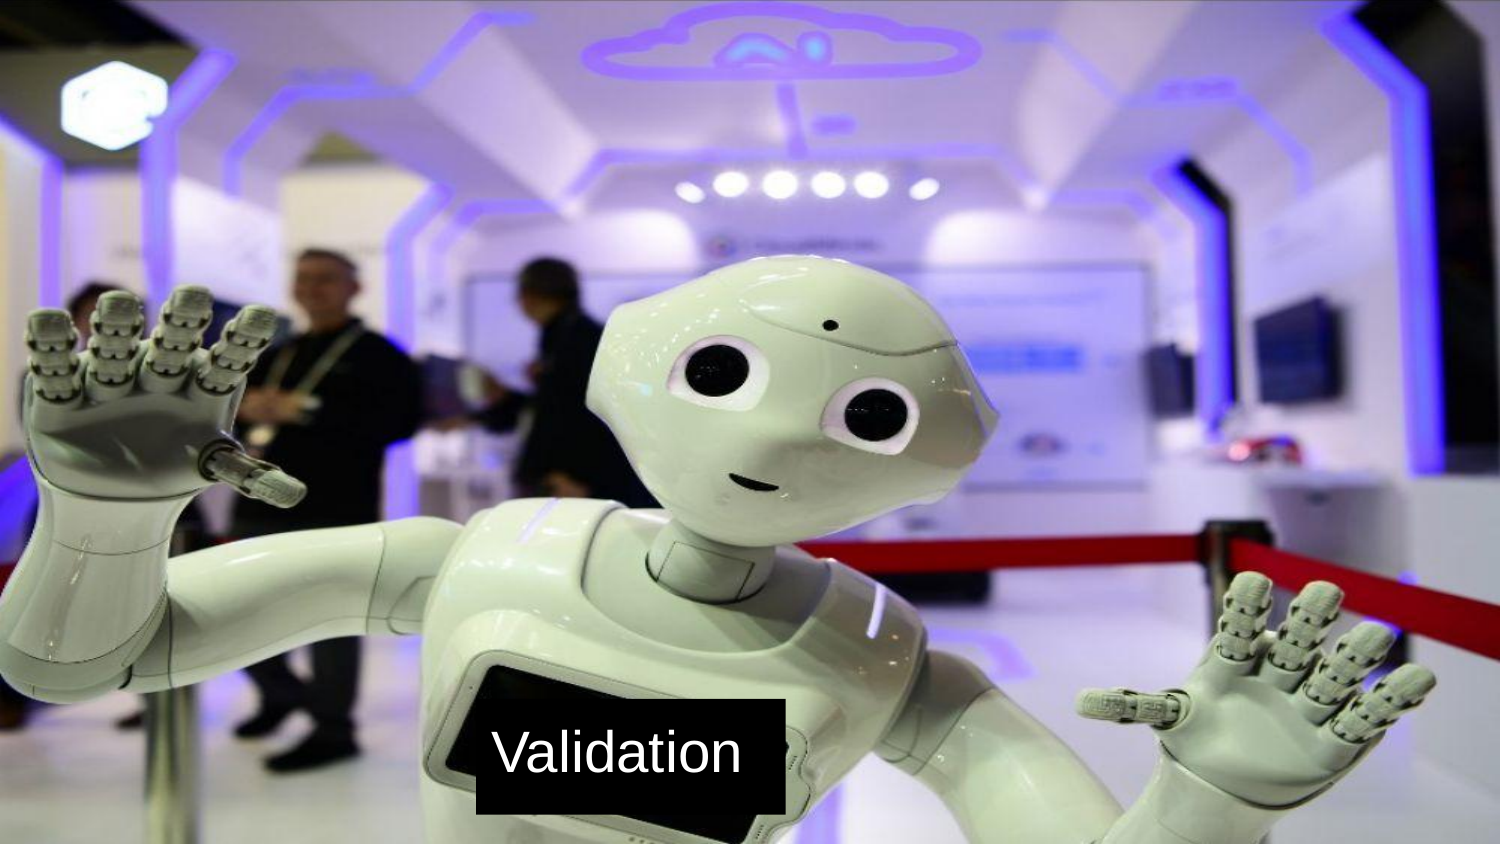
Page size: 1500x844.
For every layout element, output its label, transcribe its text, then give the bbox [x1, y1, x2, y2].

title Validation [476, 698, 786, 815]
picture [0, 0, 1500, 844]
